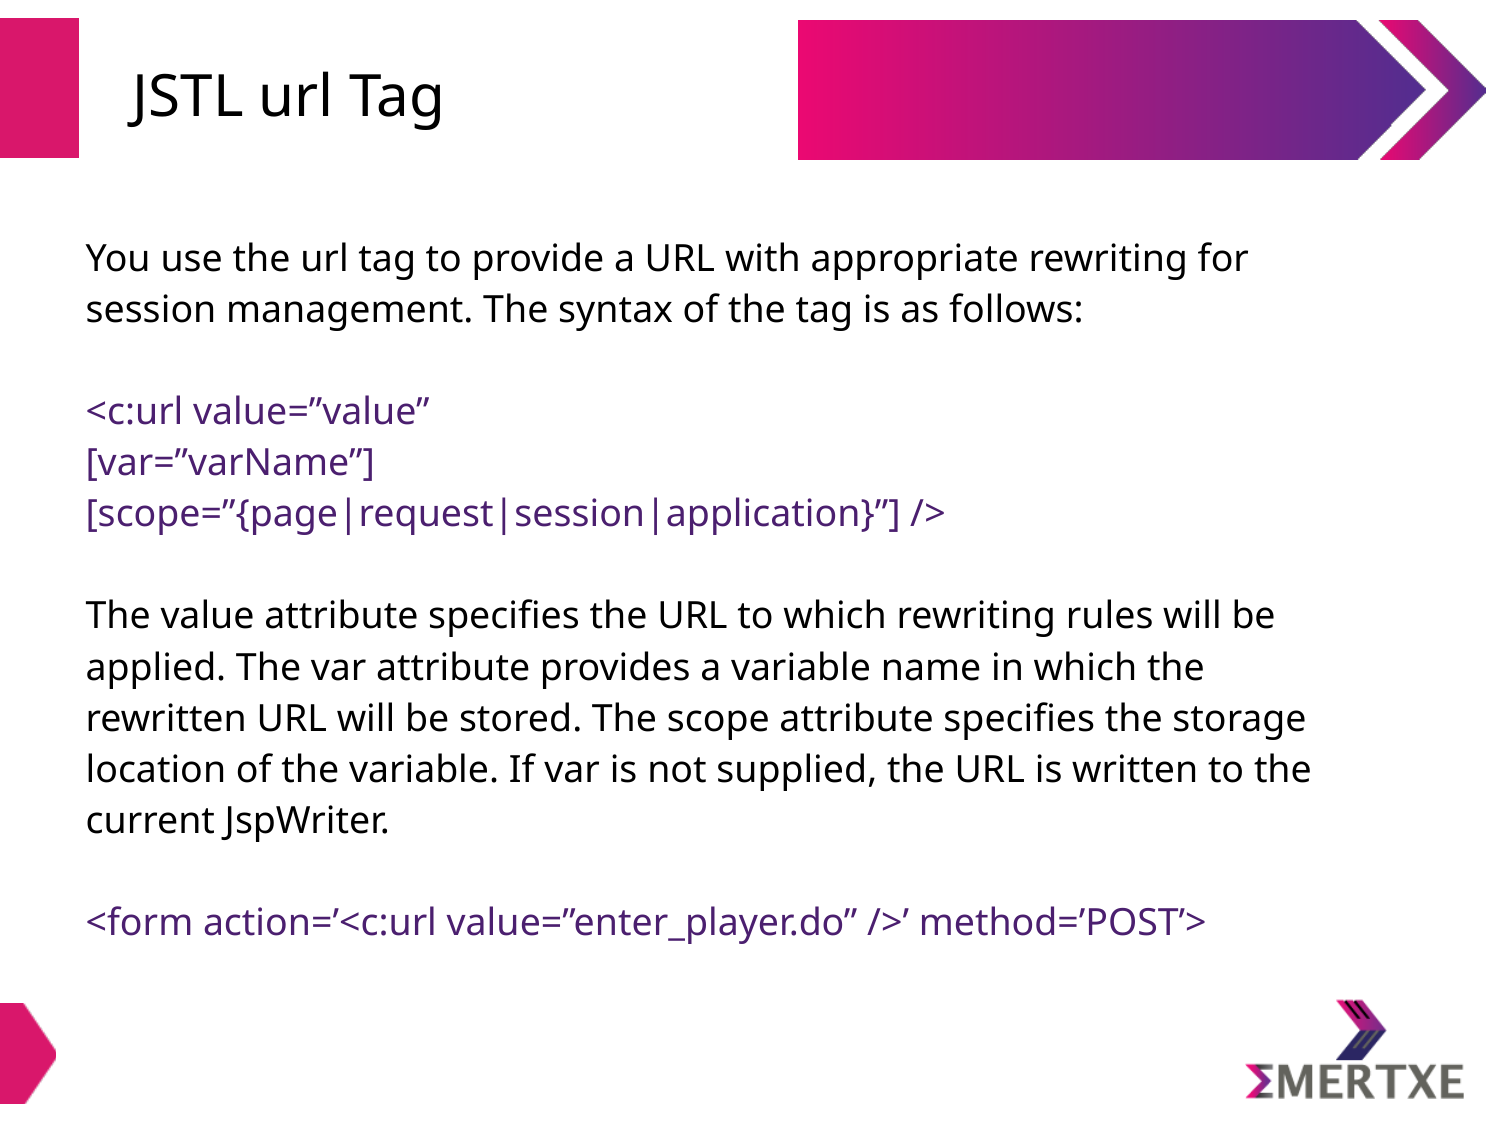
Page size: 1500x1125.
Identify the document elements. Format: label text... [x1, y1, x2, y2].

picture [1245, 996, 1465, 1099]
text_box You use the url tag to provide a URL with appropriate rewriting for session management. The syntax of the tag is as follows: <c:url value=”value” [var=”varName”] [scope=”{page|request|session|application}”] /> The value attribute specifies the URL to which rewriting rules will be applied. The var attribute provides a variable name in which the rewritten URL will be stored. The scope attribute specifies the storage location of the variable. If var is not supplied, the URL is written to the current JspWriter. <form action=’<c:url value=”enter_player.do” />’ method=’POST’> [70, 224, 1418, 856]
picture [798, 20, 1486, 160]
text_box JSTL url Tag [118, 47, 686, 131]
